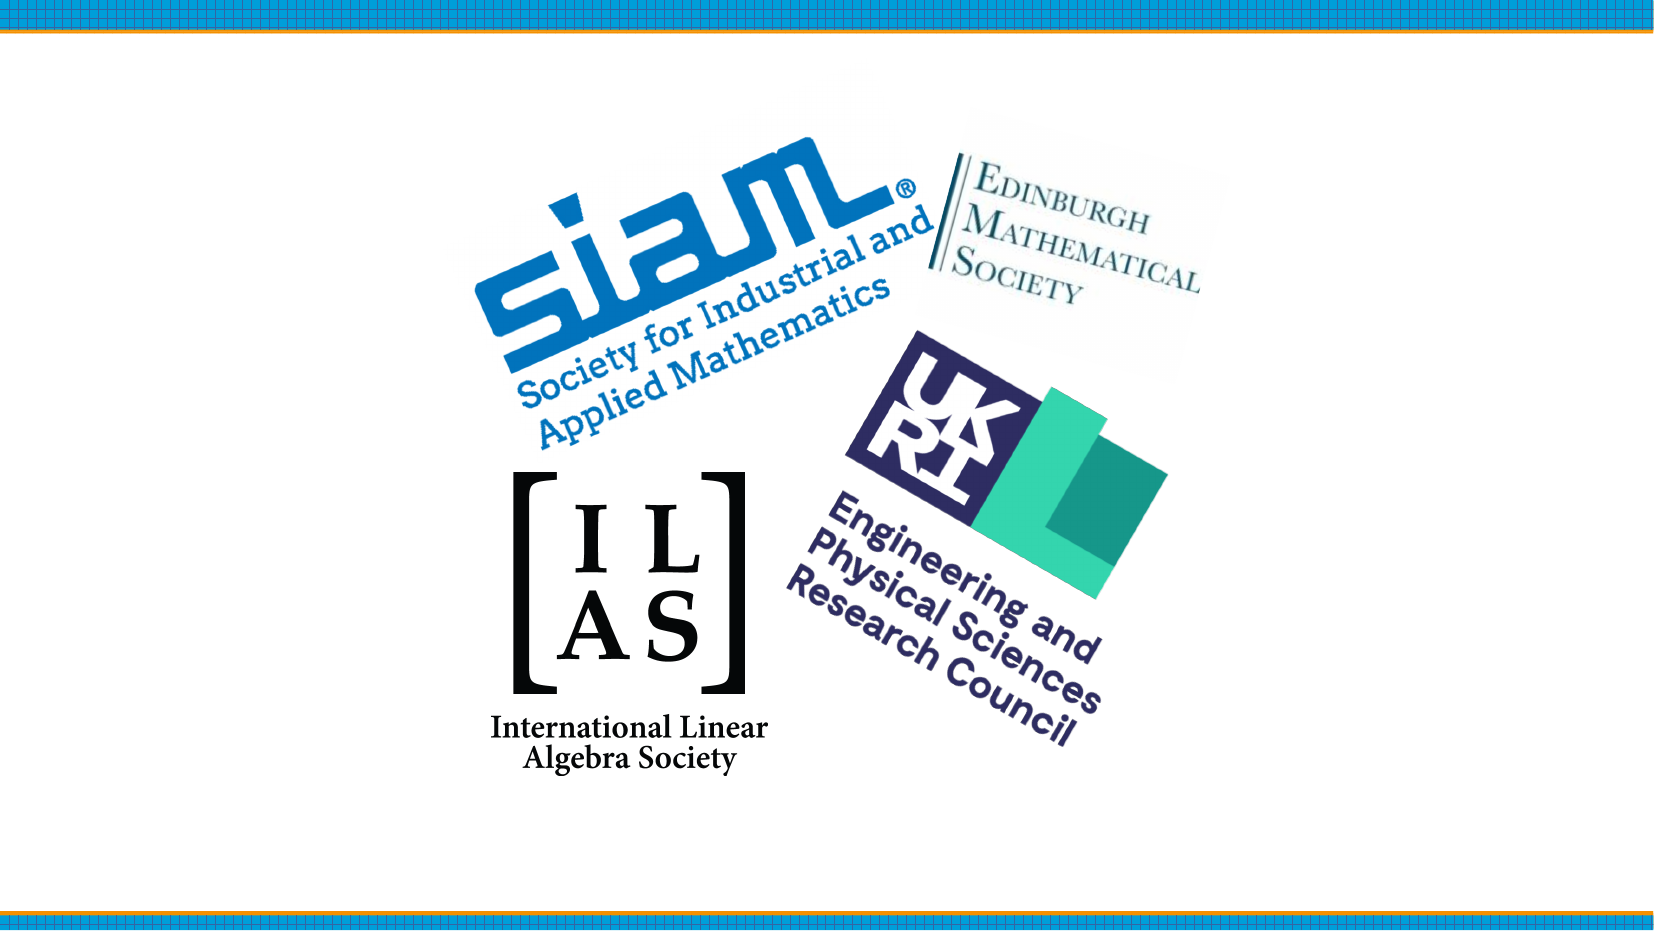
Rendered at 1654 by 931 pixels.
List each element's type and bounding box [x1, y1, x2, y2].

picture [491, 472, 768, 776]
picture [442, 59, 1247, 765]
